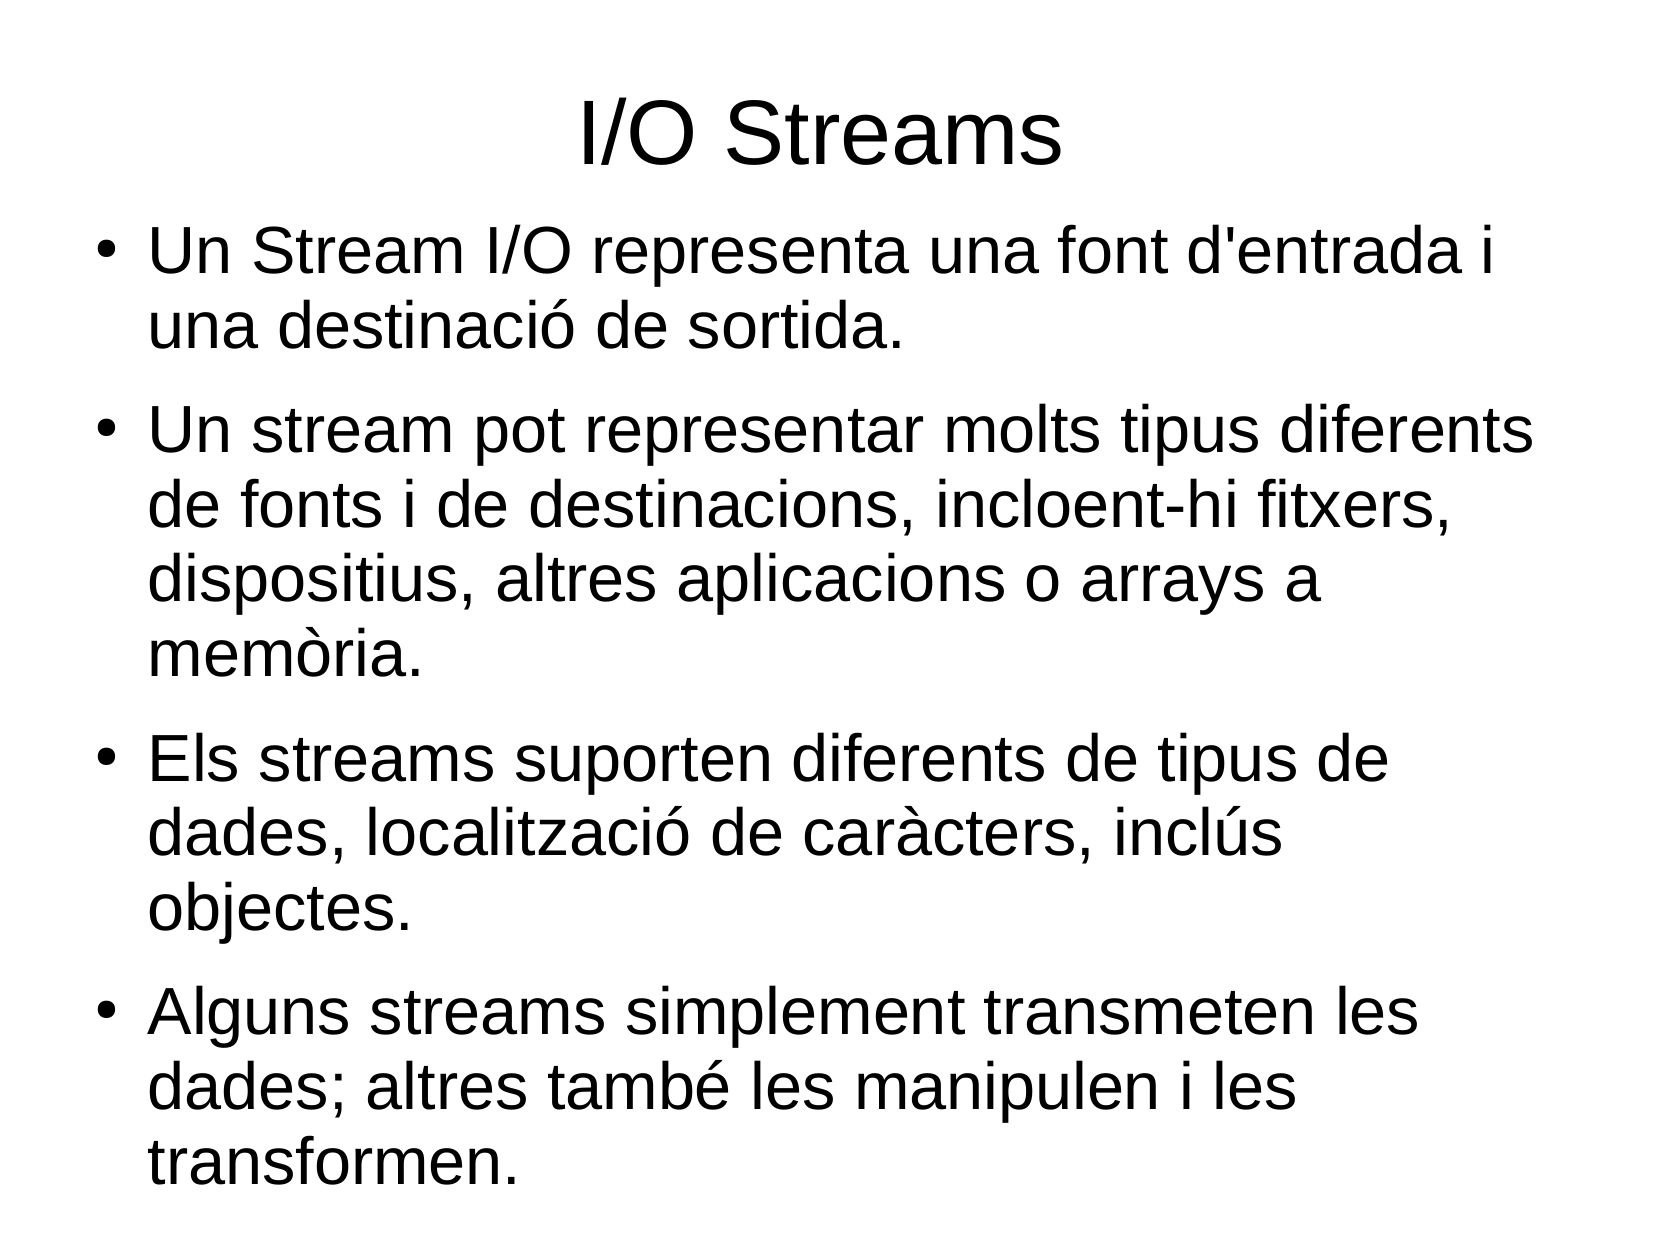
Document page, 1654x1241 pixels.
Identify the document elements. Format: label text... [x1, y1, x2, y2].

list Un Stream I/O representa una font d'entrada i una destinació de sortida. Un stream pot representar molts tipus diferents de fonts i de destinacions, incloent-hi fitxers, dispositius, altres aplicacions o arrays a memòria. Els streams suporten diferents de tipus de dades, localització de caràcters, inclús objectes. Alguns streams simplement transmeten les dades; altres també les manipulen i les transformen. [76, 212, 1565, 1199]
title I/O Streams [76, 29, 1565, 212]
